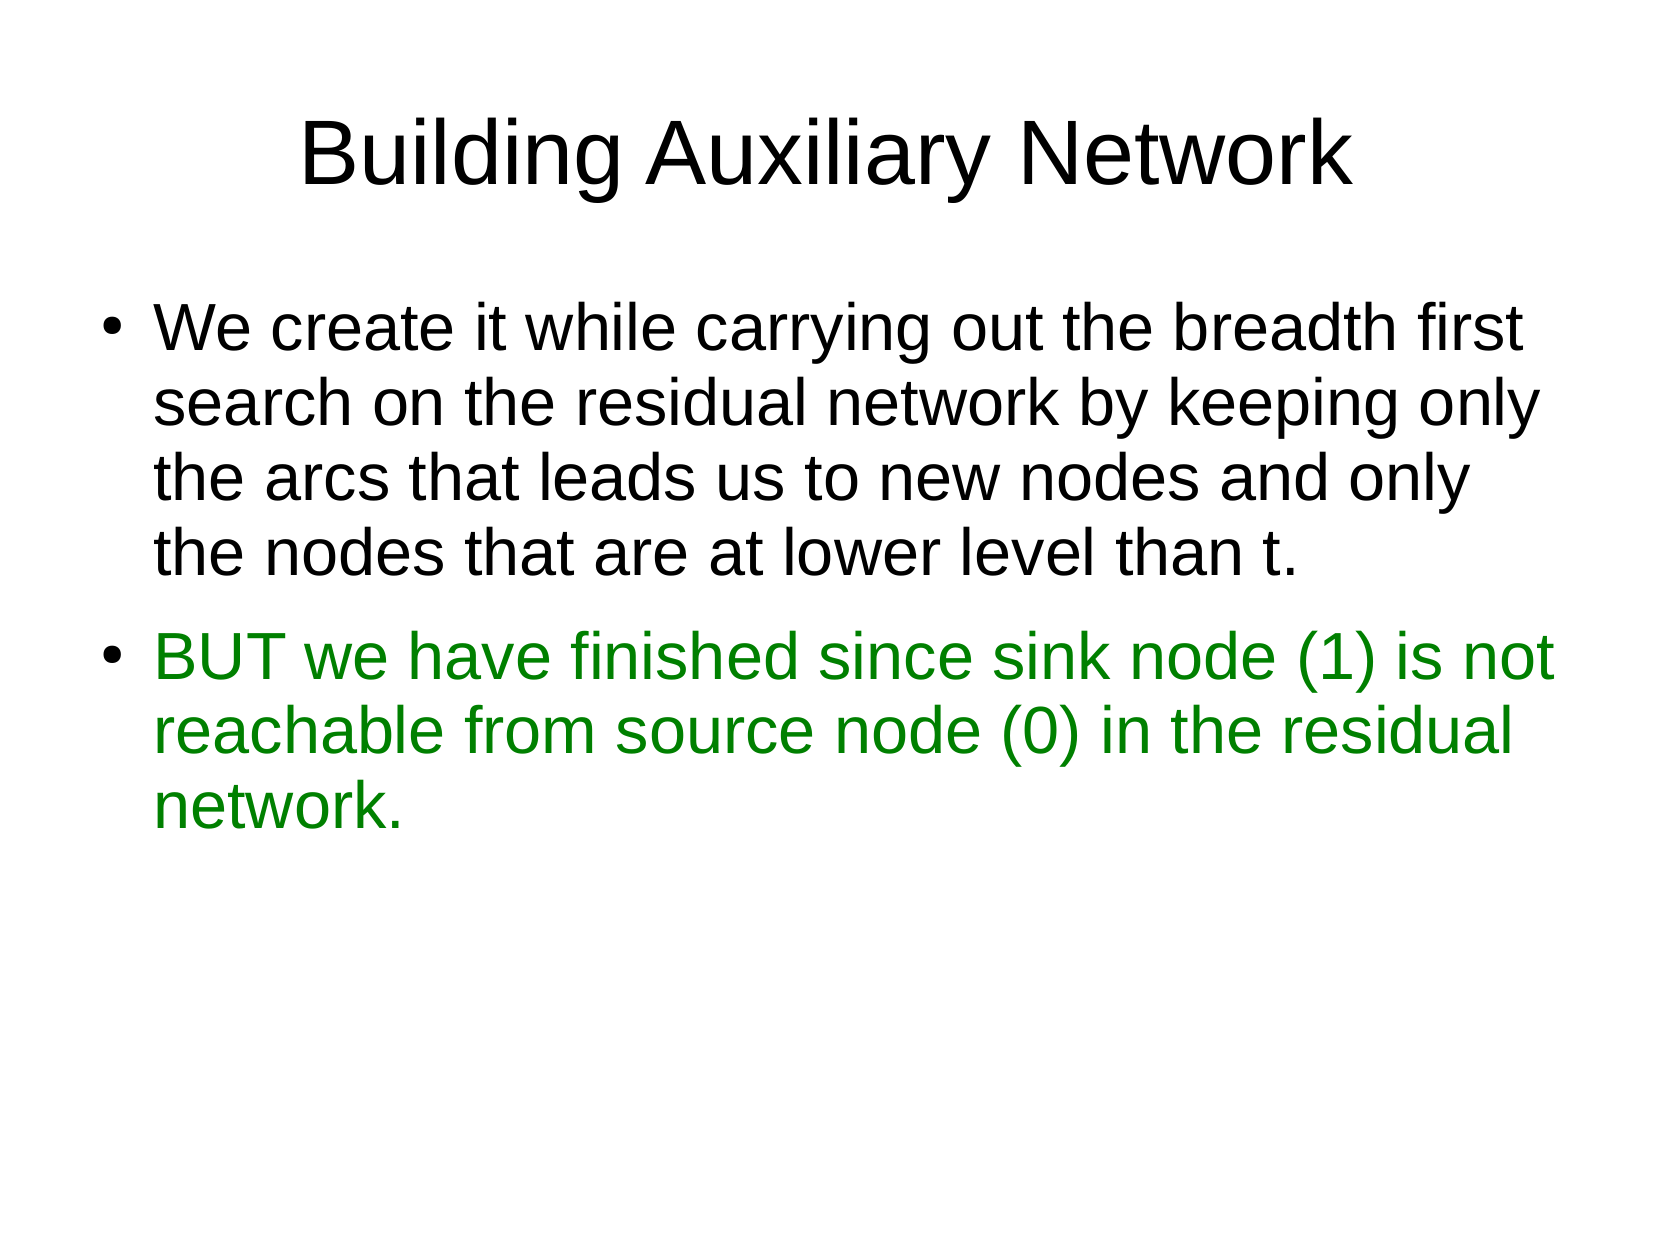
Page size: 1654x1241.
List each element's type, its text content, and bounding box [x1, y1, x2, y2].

list We create it while carrying out the breadth first search on the residual network by keeping only the arcs that leads us to new nodes and only the nodes that are at lower level than t. BUT we have finished since sink node (1) is not reachable from source node (0) in the residual network. [82, 290, 1571, 1010]
title Building Auxiliary Network [82, 49, 1571, 257]
